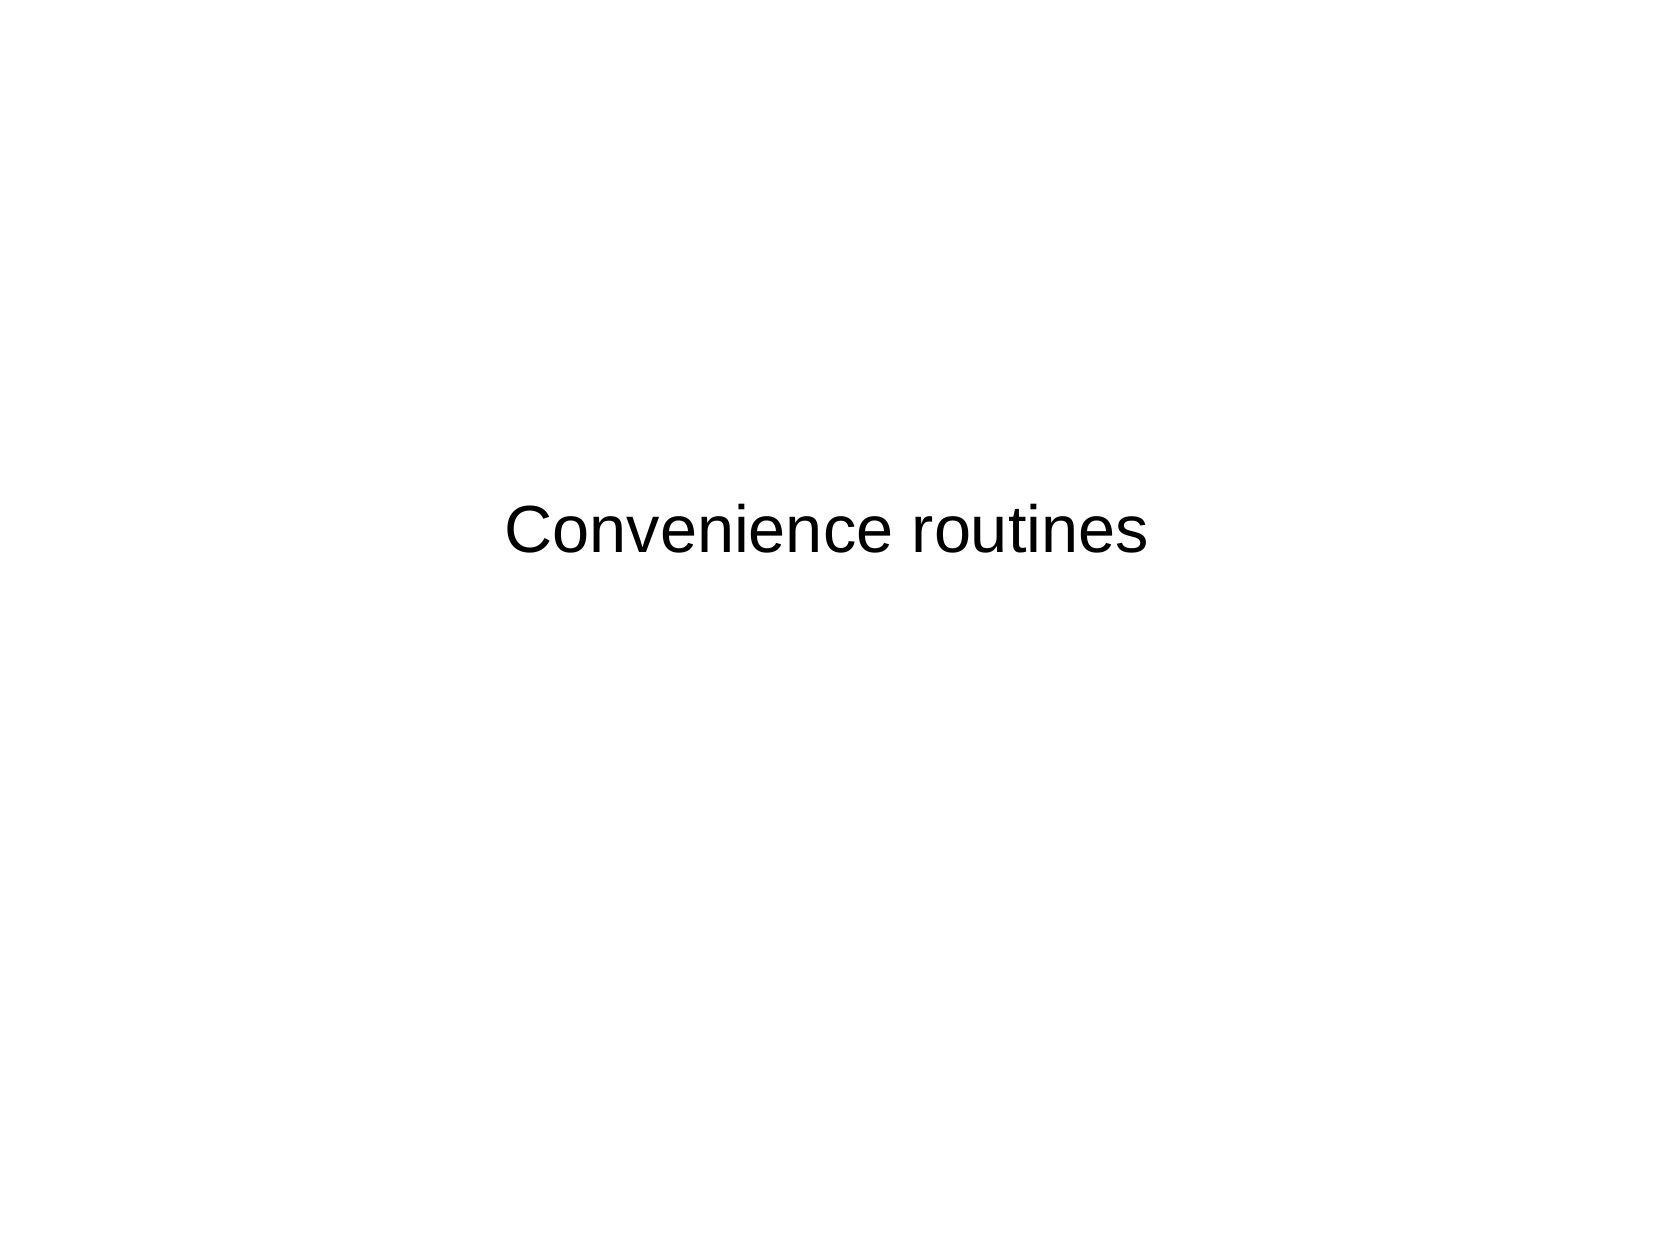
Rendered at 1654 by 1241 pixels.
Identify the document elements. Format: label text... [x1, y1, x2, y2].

subtitle Convenience routines [82, 49, 1571, 1010]
